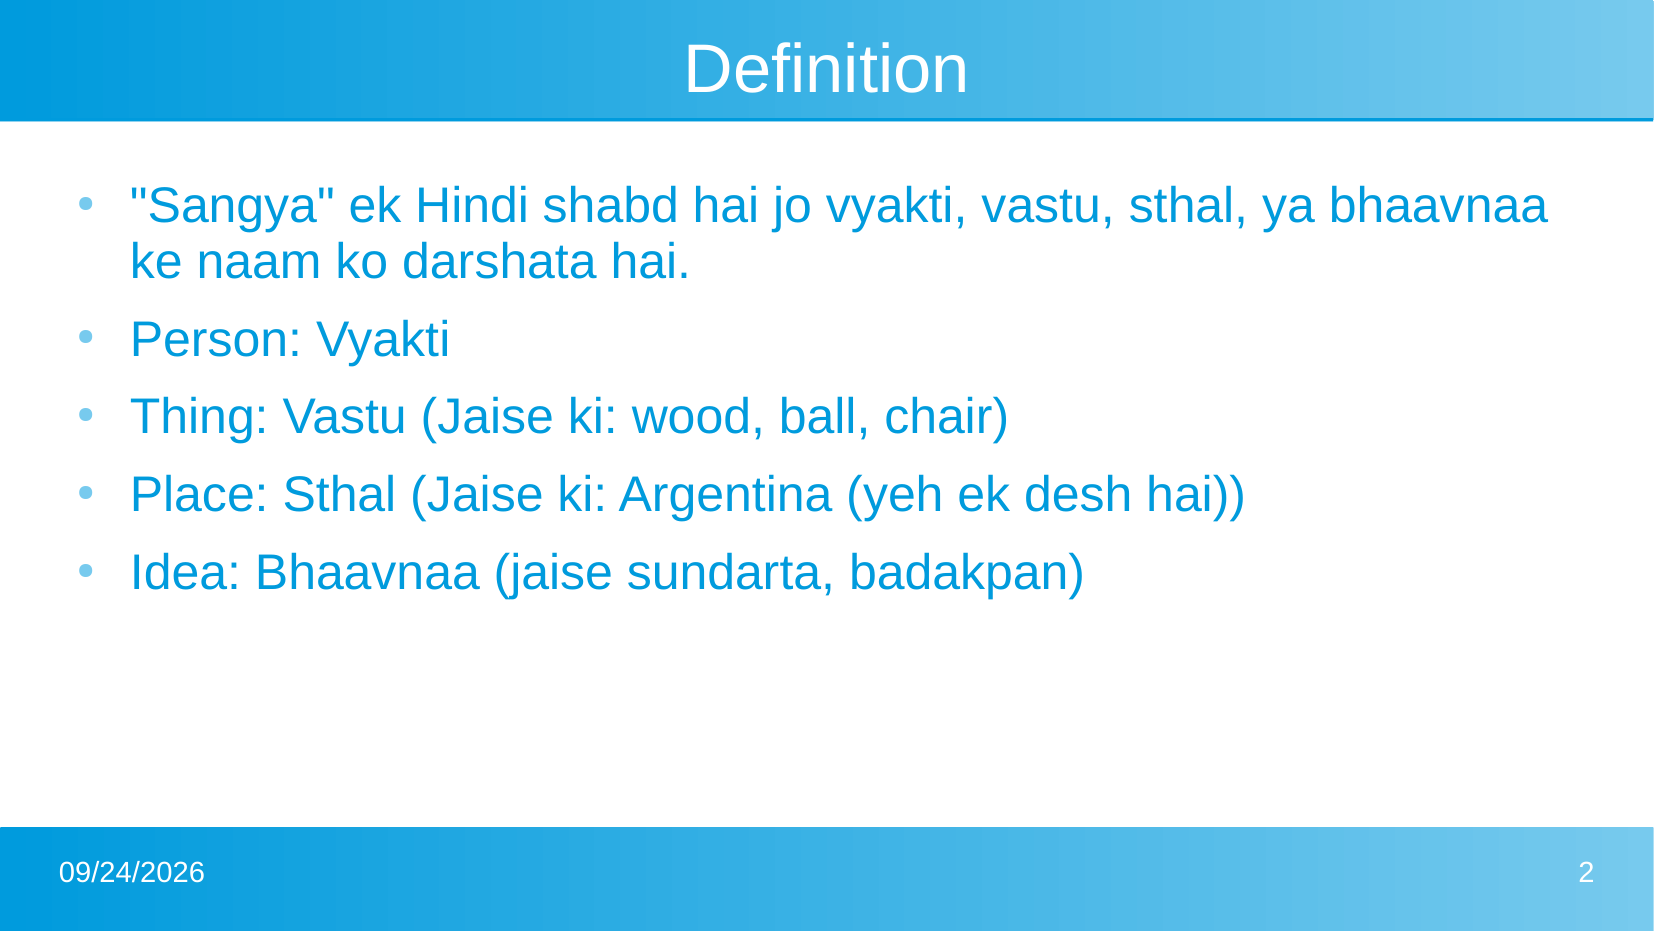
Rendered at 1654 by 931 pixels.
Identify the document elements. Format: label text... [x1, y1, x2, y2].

list "Sangya" ek Hindi shabd hai jo vyakti, vastu, sthal, ya bhaavnaa ke naam ko darshata hai. Person: Vyakti Thing: Vastu (Jaise ki: wood, ball, chair) Place: Sthal (Jaise ki: Argentina (yeh ek desh hai)) Idea: Bhaavnaa (jaise sundarta, badakpan) [59, 177, 1595, 768]
title Definition [59, 29, 1595, 108]
